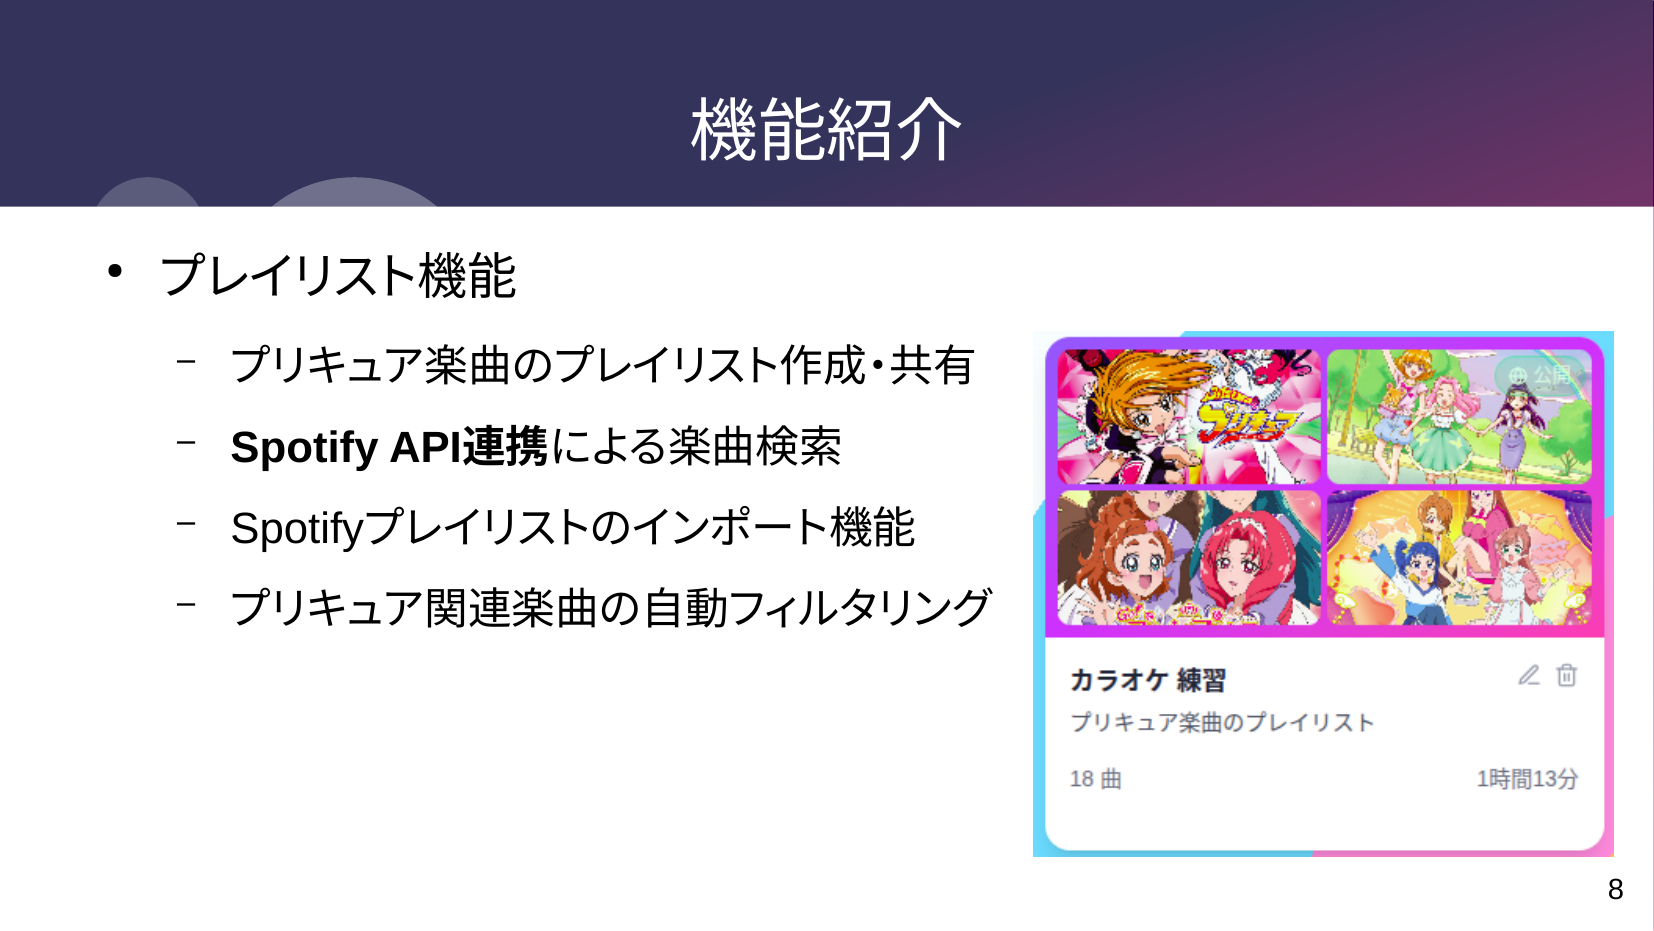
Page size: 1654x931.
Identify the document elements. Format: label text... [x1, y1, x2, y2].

title 機能紹介 [88, 44, 1565, 207]
picture [1033, 331, 1614, 857]
list プレイリスト機能 プリキュア楽曲のプレイリスト作成・共有 Spotify API連携による楽曲検索 Spotifyプレイリストのインポート機能 プリキュア関連楽曲の自動フィルタリング [88, 236, 1565, 827]
